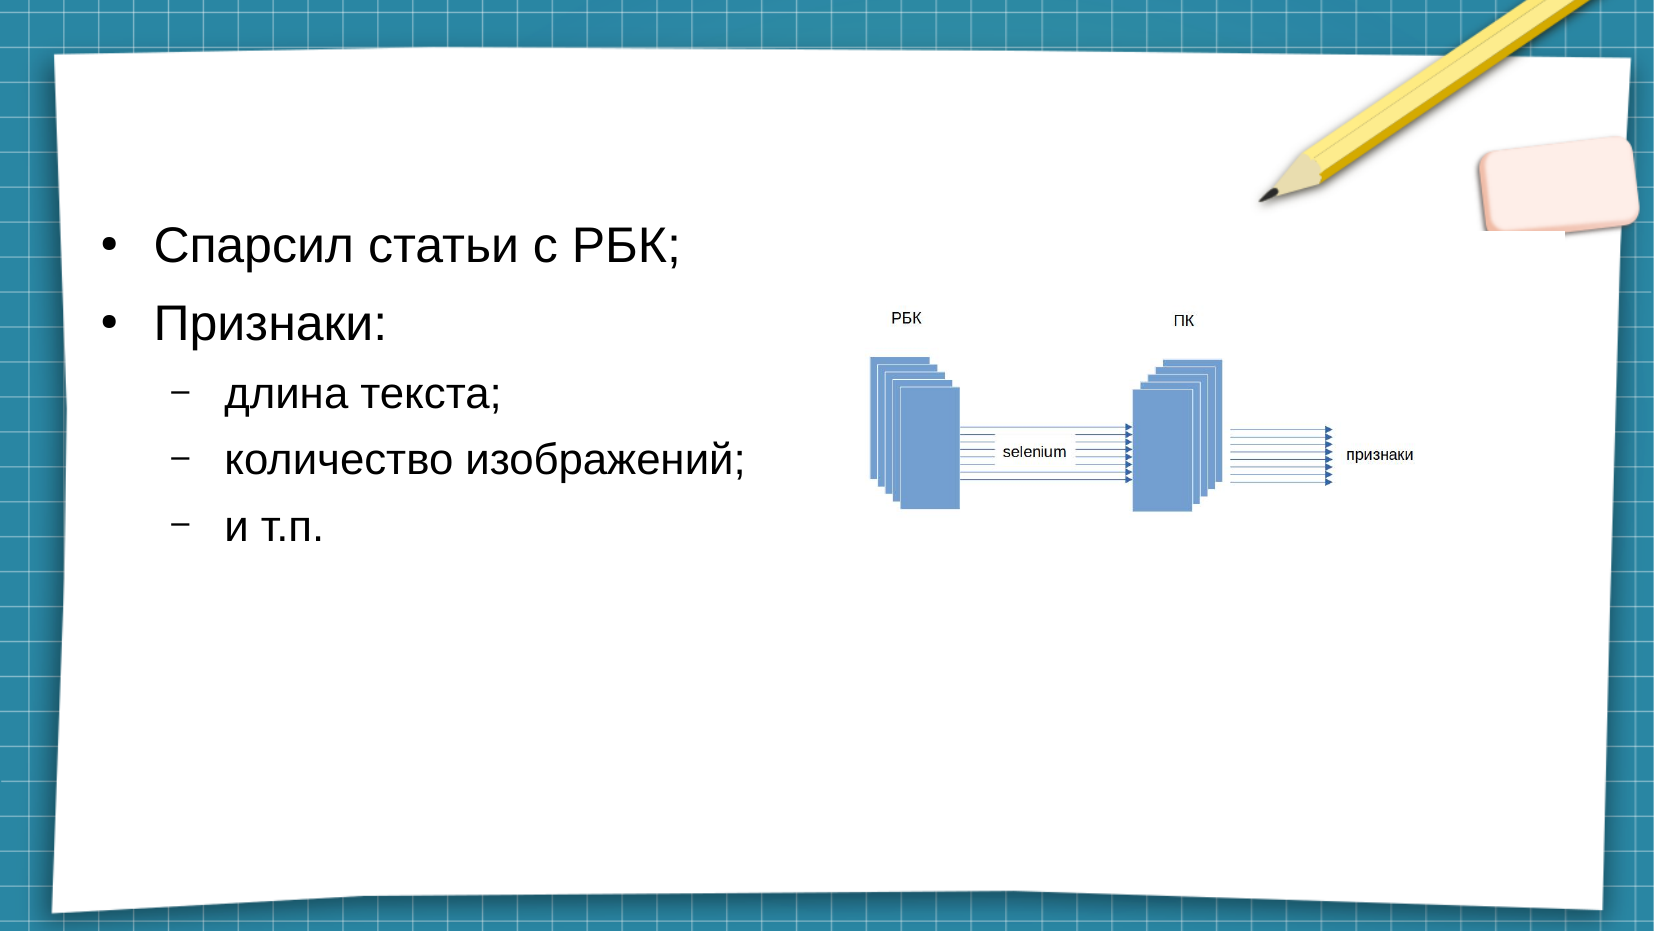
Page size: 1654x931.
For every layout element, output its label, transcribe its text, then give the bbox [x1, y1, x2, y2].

list Спарсил статьи с РБК; Признаки: длина текста; количество изображений; и т.п. [82, 217, 1571, 758]
picture [0, 0, 1654, 931]
